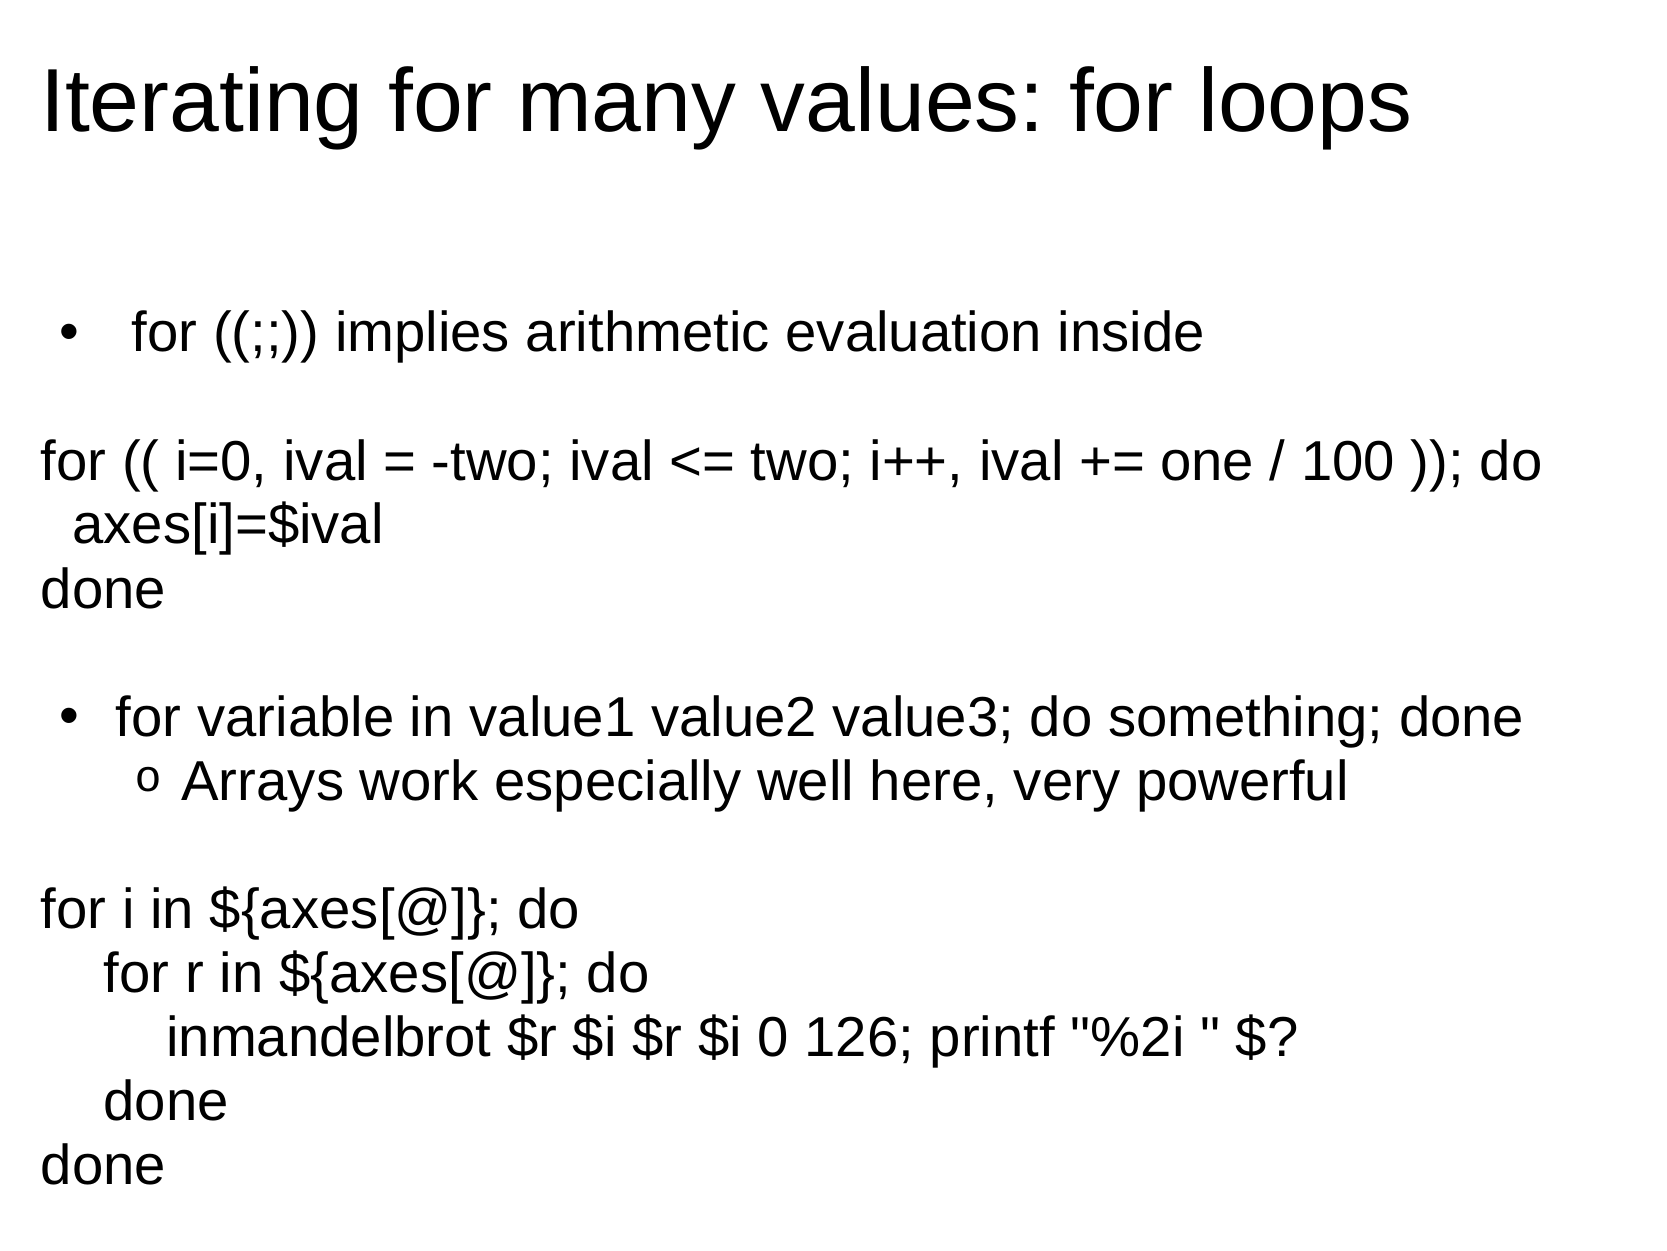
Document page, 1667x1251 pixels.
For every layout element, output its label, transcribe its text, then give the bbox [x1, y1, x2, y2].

title Iterating for many values: for loops [40, 50, 1627, 201]
list for ((;;)) implies arithmetic evaluation inside for (( i=0, ival = -two; ival <= two; i++, ival += one / 100 )); do axes[i]=$ival done for variable in value1 value2 value3; do something; done Arrays work especially well here, very powerful for i in ${axes[@]}; do for r in ${axes[@]}; do inmandelbrot $r $i $r $i 0 126; printf "%2i " $? done done [40, 300, 1626, 1238]
